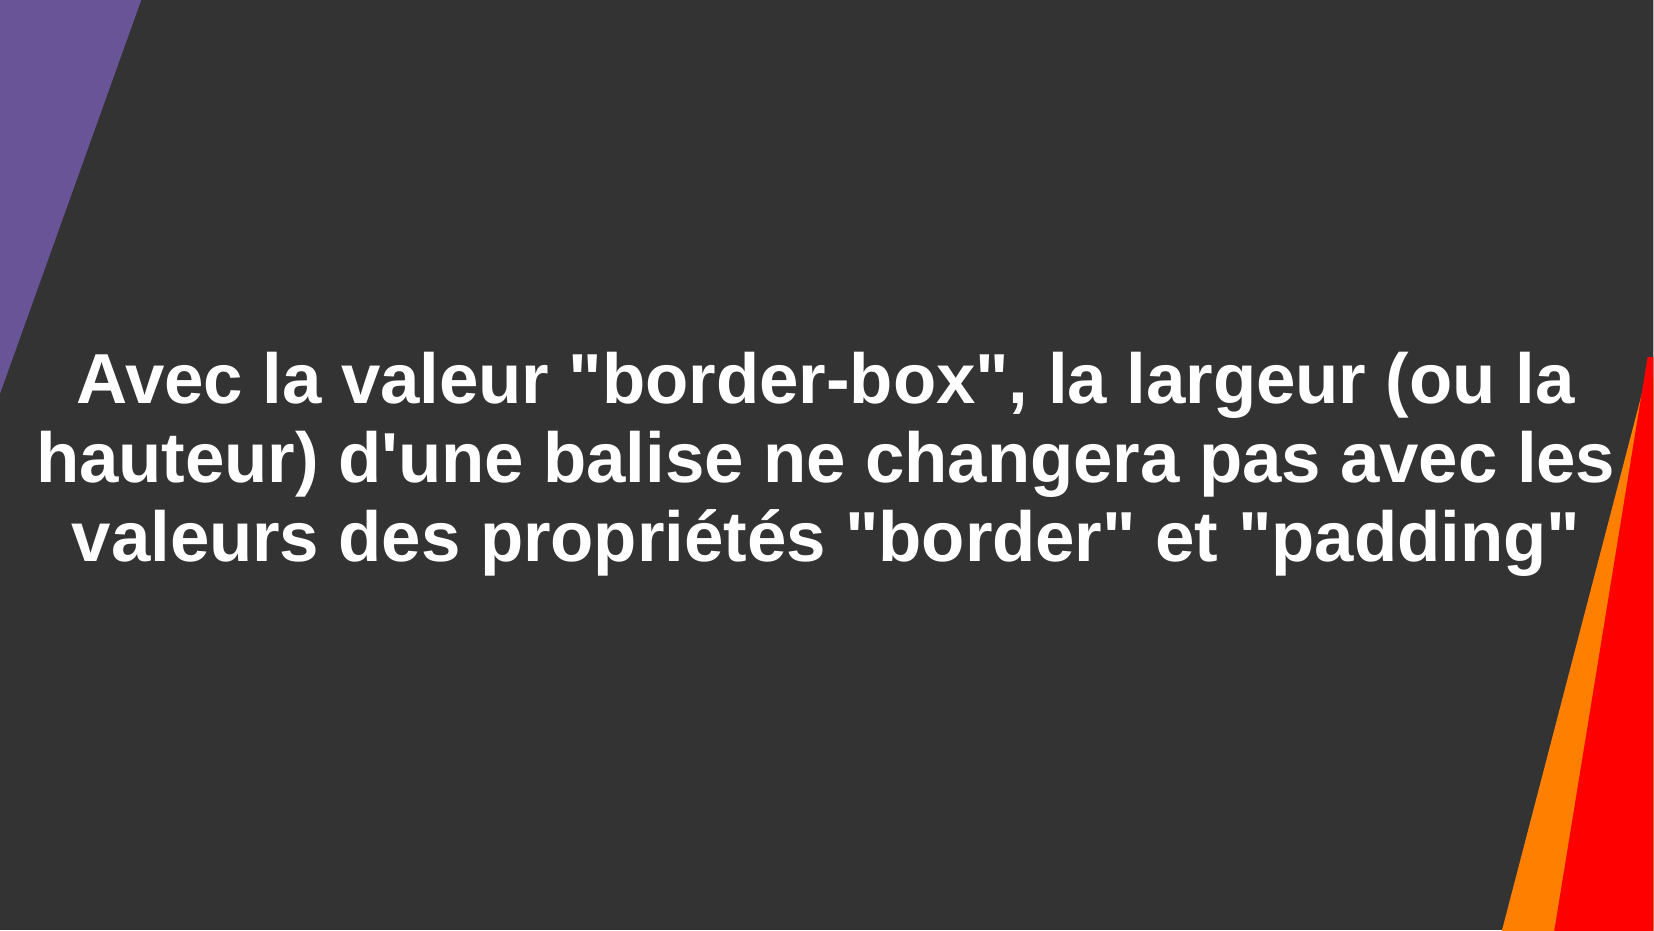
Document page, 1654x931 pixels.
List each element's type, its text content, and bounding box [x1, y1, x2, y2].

text_box [0, 0, 142, 394]
text_box [1501, 356, 1654, 931]
title Avec la valeur "border-box", la largeur (ou la hauteur) d'une balise ne changera pas avec les valeurs des propriétés "border" et "padding" [31, 339, 1622, 592]
